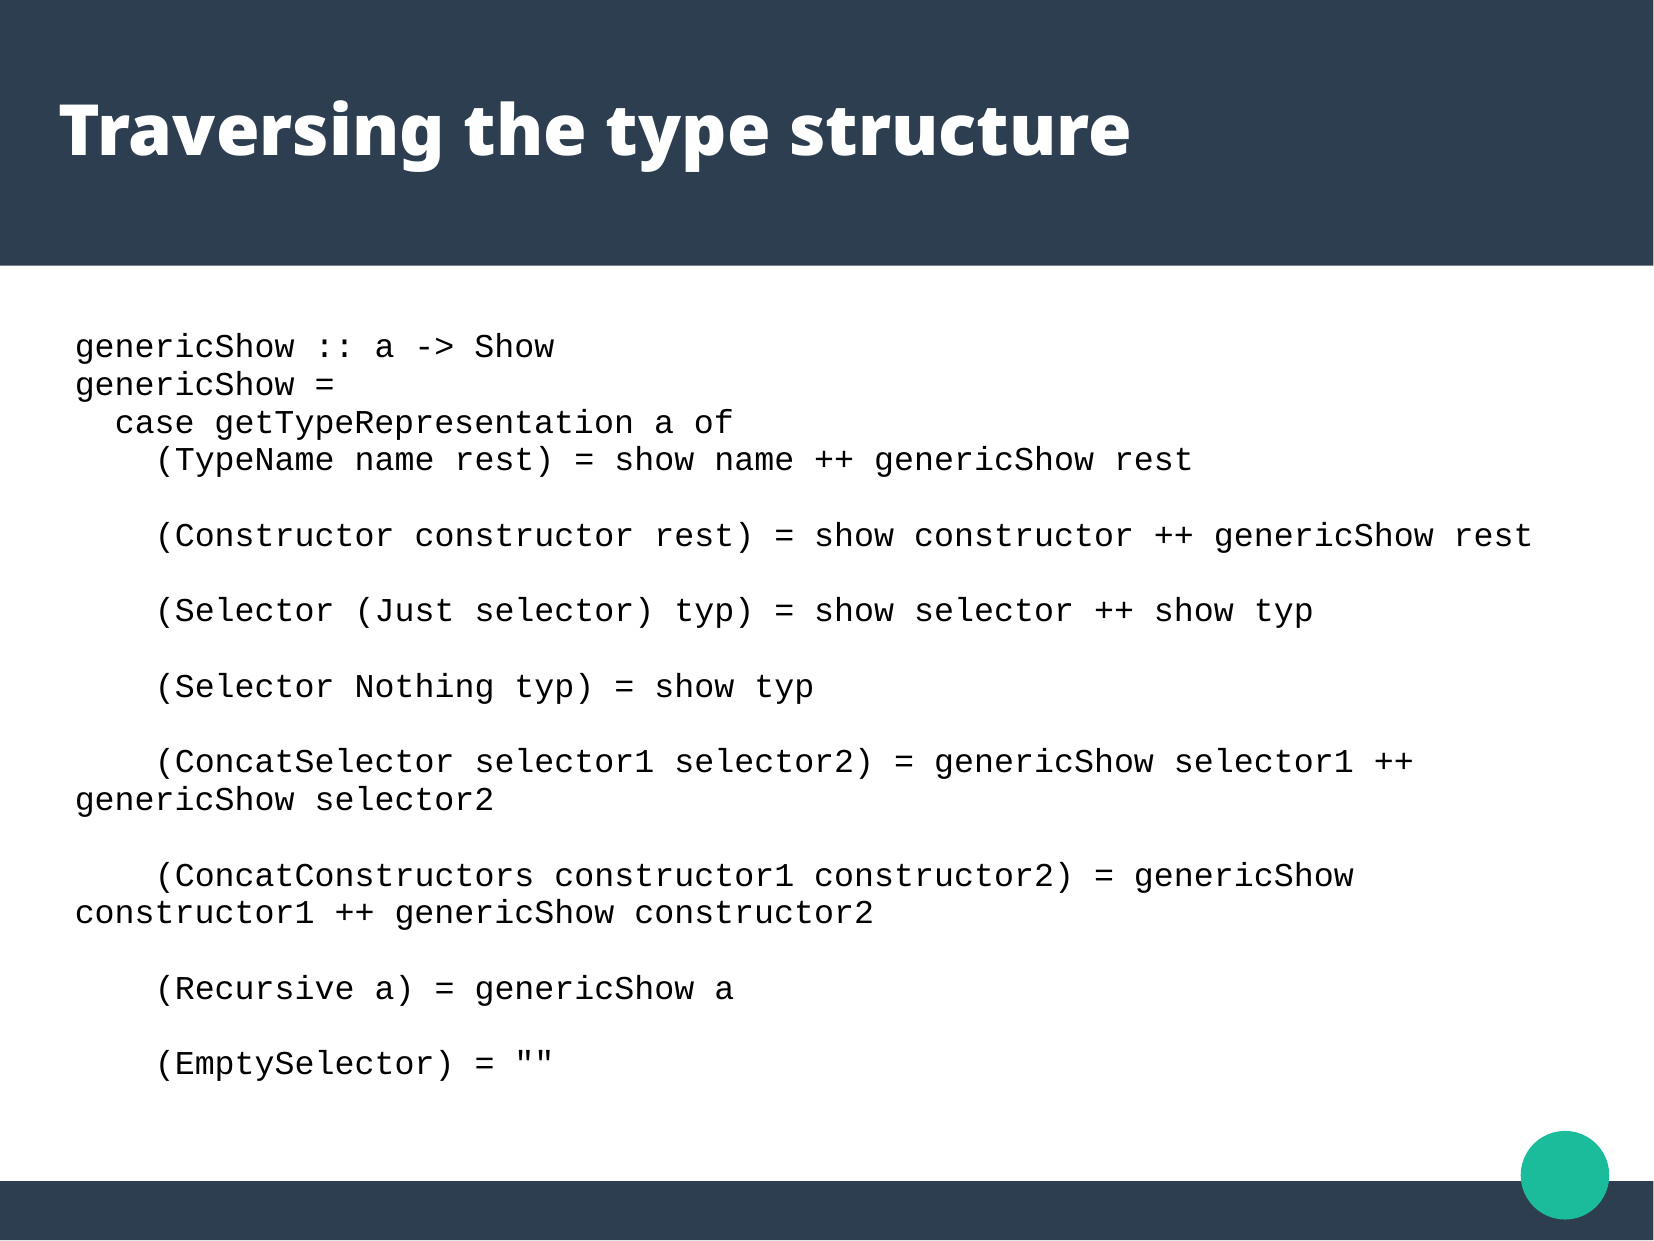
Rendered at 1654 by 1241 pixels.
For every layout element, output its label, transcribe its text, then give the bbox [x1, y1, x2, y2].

title Traversing the type structure [59, 49, 1595, 207]
text_box genericShow :: a -> Show genericShow = case getTypeRepresentation a of (TypeName name rest) = show name ++ genericShow rest (Constructor constructor rest) = show constructor ++ genericShow rest (Selector (Just selector) typ) = show selector ++ show typ (Selector Nothing typ) = show typ (ConcatSelector selector1 selector2) = genericShow selector1 ++ genericShow selector2 (ConcatConstructors constructor1 constructor2) = genericShow constructor1 ++ genericShow constructor2 (Recursive a) = genericShow a (EmptySelector) = "" [60, 322, 1606, 1241]
